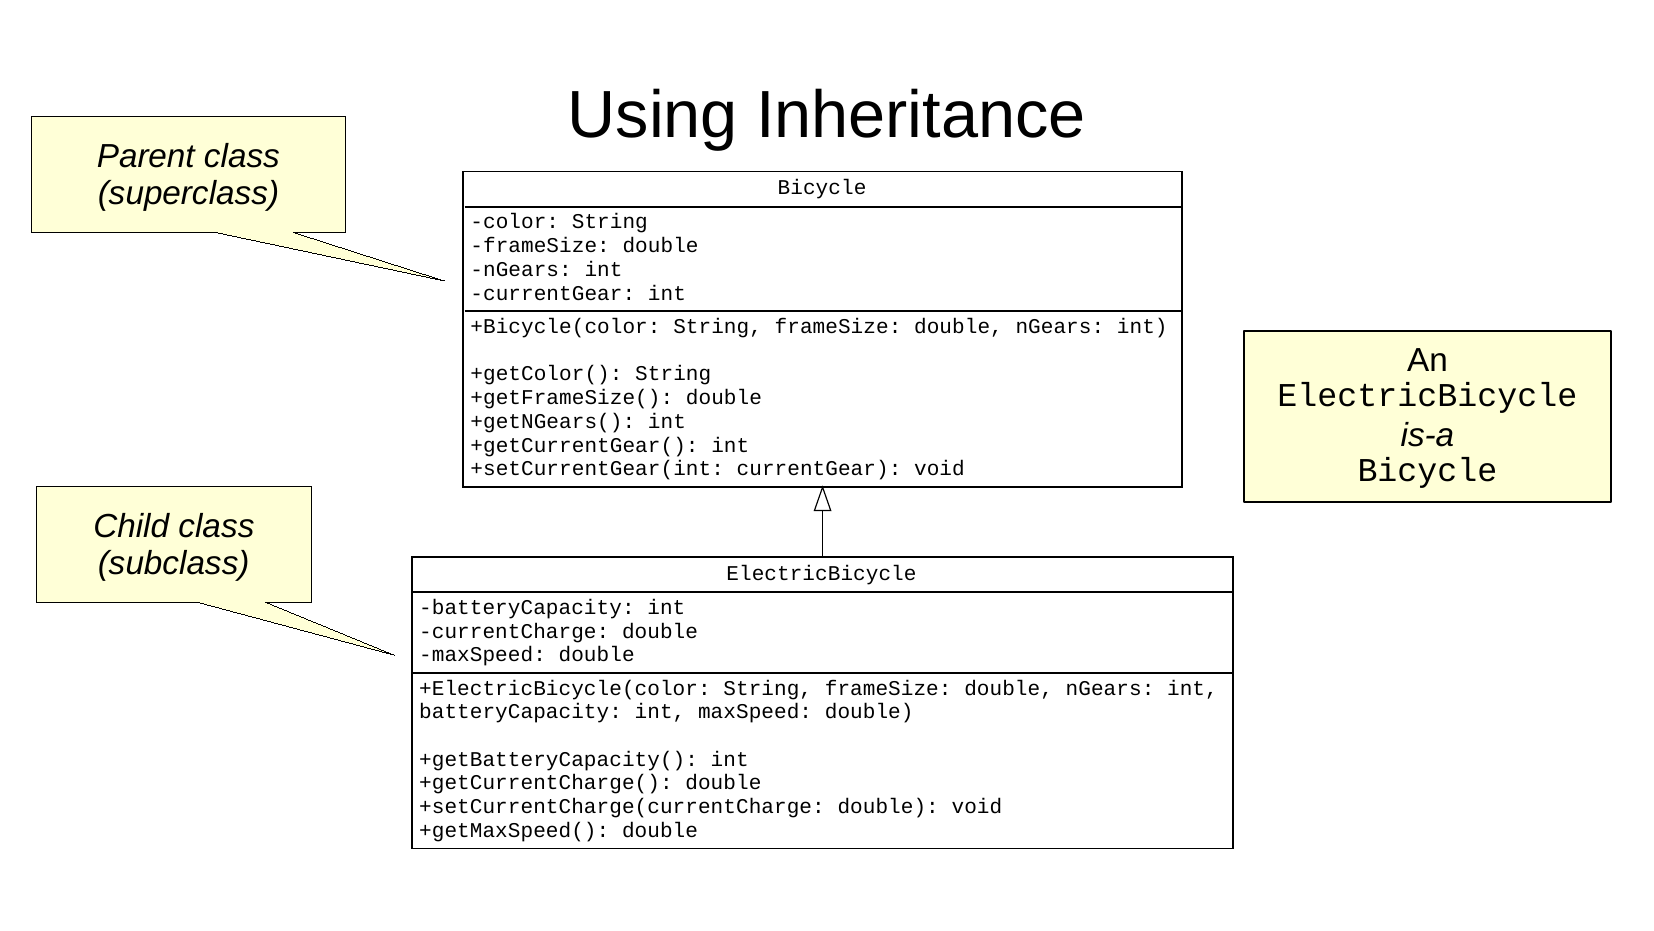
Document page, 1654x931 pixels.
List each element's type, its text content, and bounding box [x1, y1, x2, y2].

text_box Child class (subclass) [36, 486, 395, 656]
text_box Parent class (superclass) [31, 116, 445, 281]
picture [403, 162, 1256, 871]
title Using Inheritance [82, 37, 1571, 193]
text_box An ElectricBicycle is-a Bicycle [1243, 331, 1612, 502]
